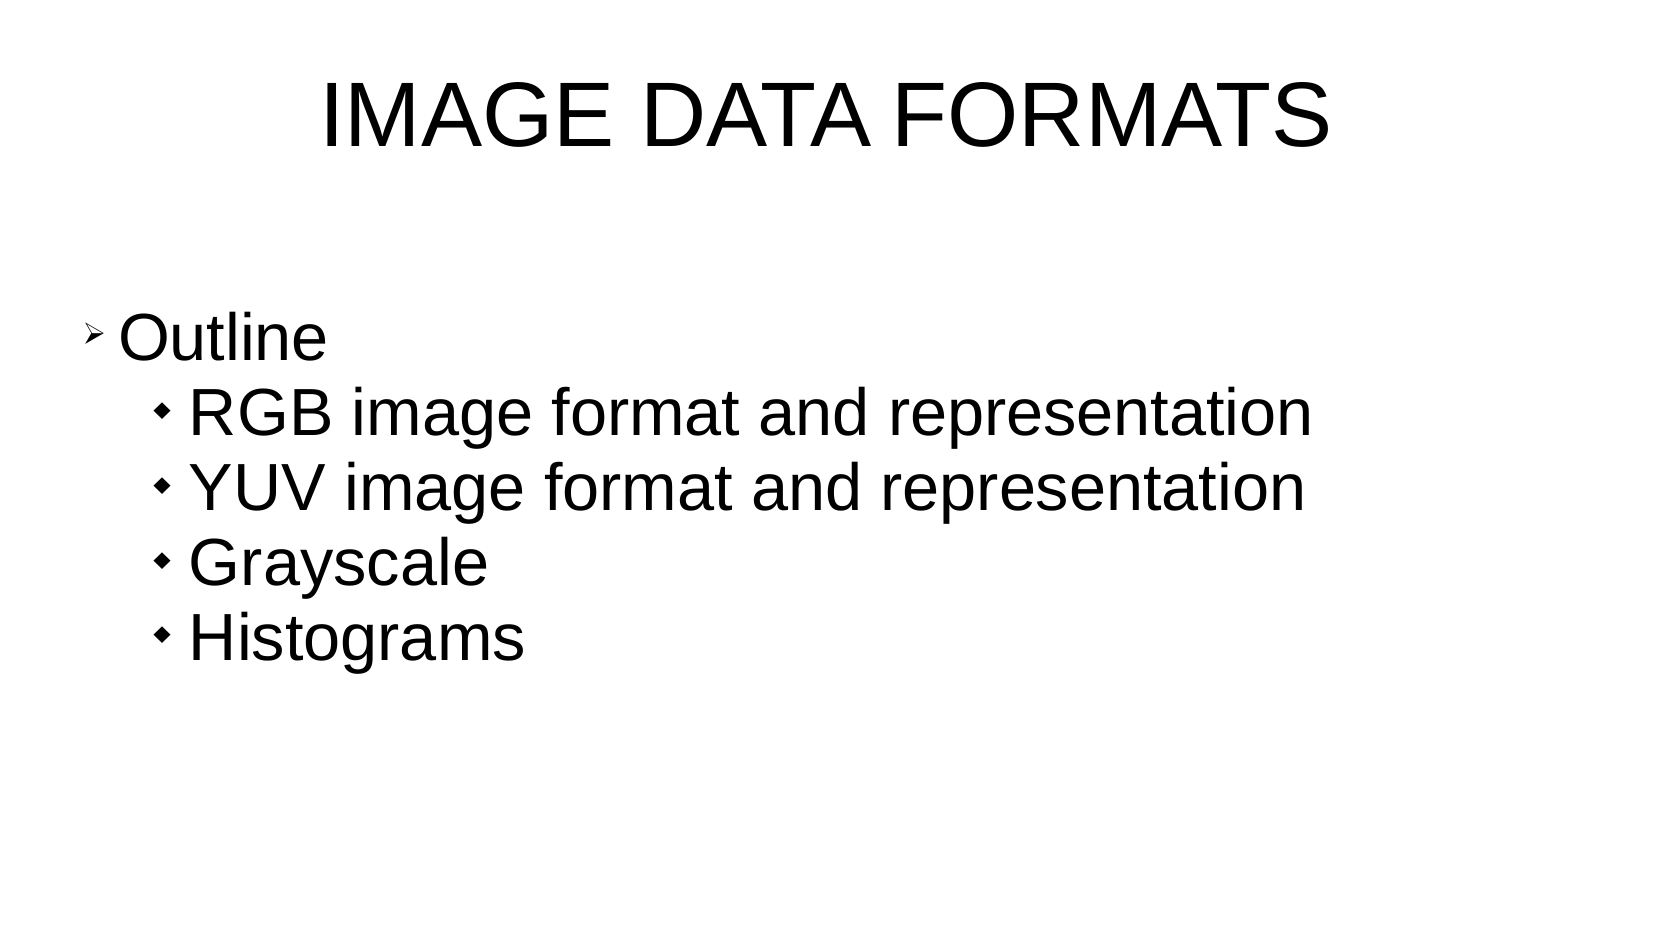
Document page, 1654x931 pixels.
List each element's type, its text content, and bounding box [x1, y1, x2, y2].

title IMAGE DATA FORMATS [82, 37, 1571, 193]
subtitle Outline RGB image format and representation YUV image format and representation Grayscale Histograms [82, 217, 1571, 758]
